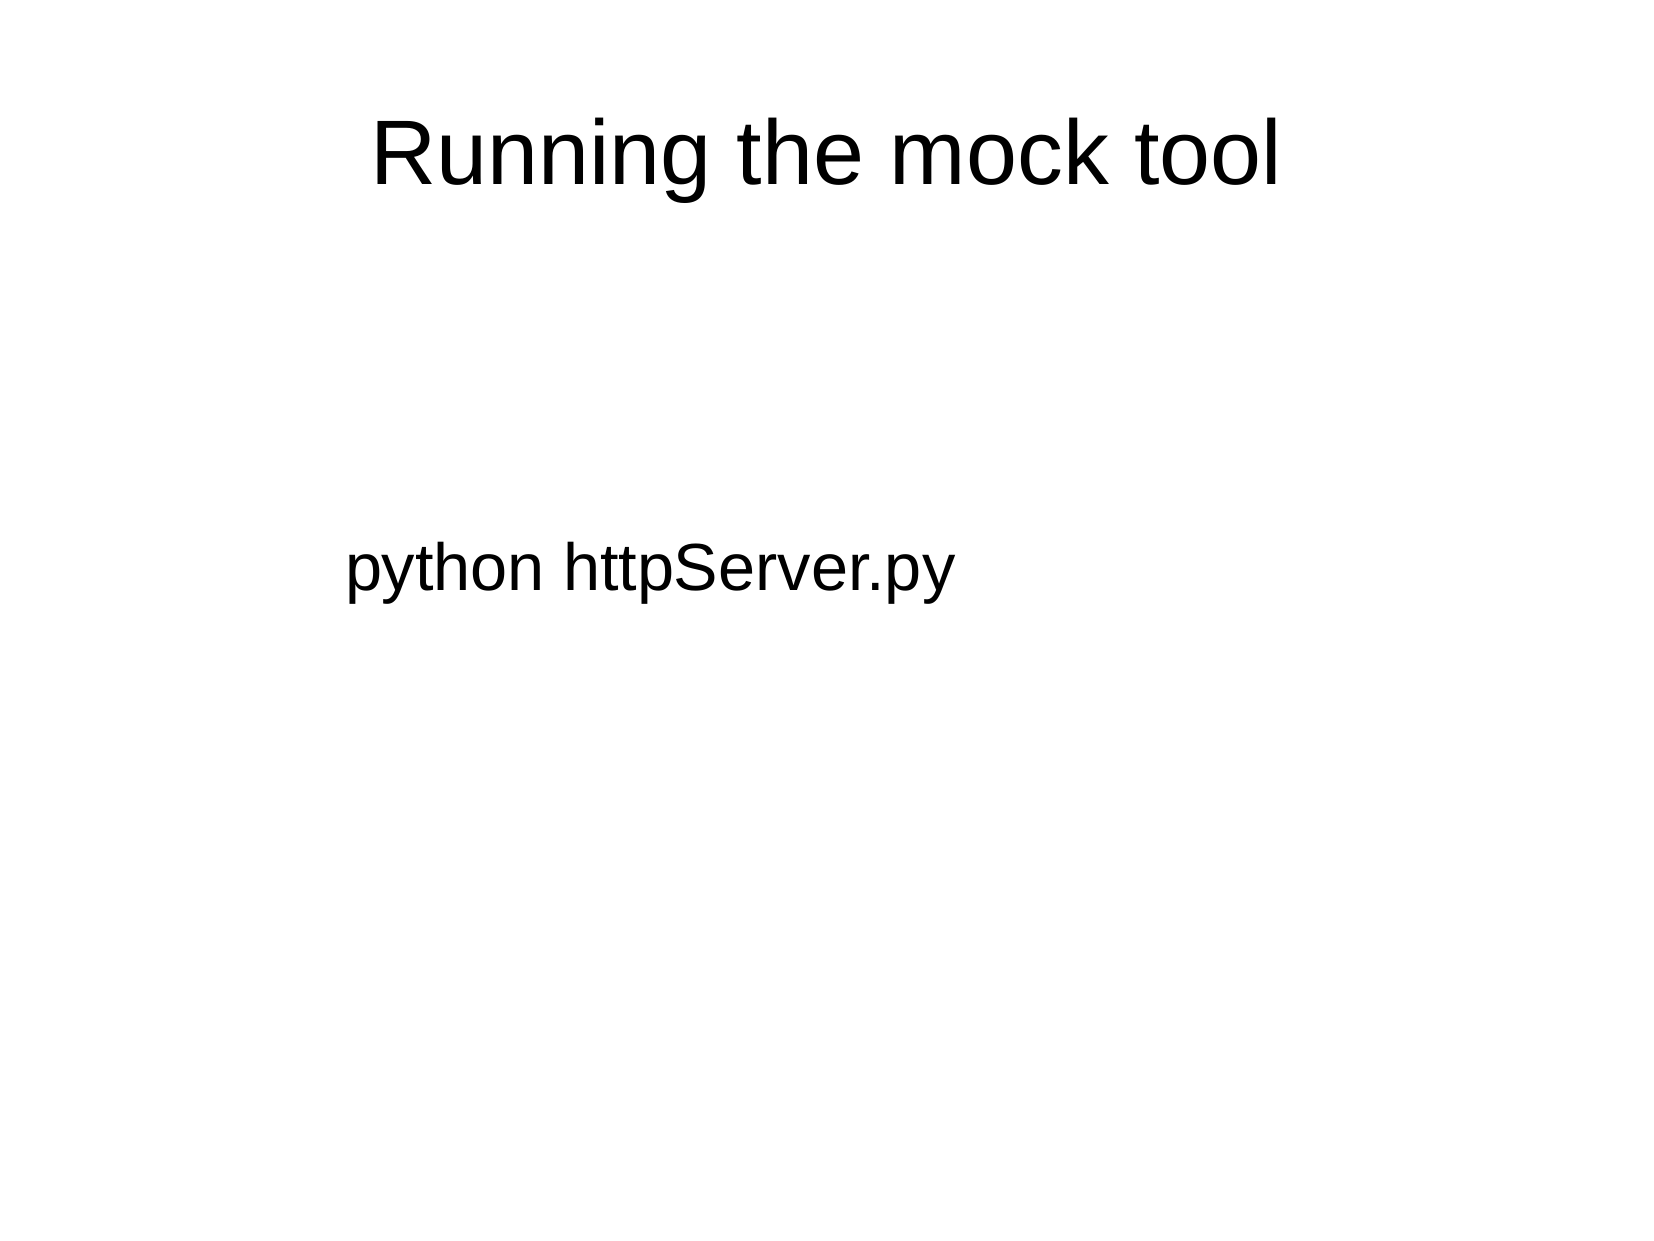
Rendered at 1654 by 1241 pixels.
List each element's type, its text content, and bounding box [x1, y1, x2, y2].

title Running the mock tool [82, 49, 1571, 257]
list python httpServer.py [345, 530, 1223, 631]
